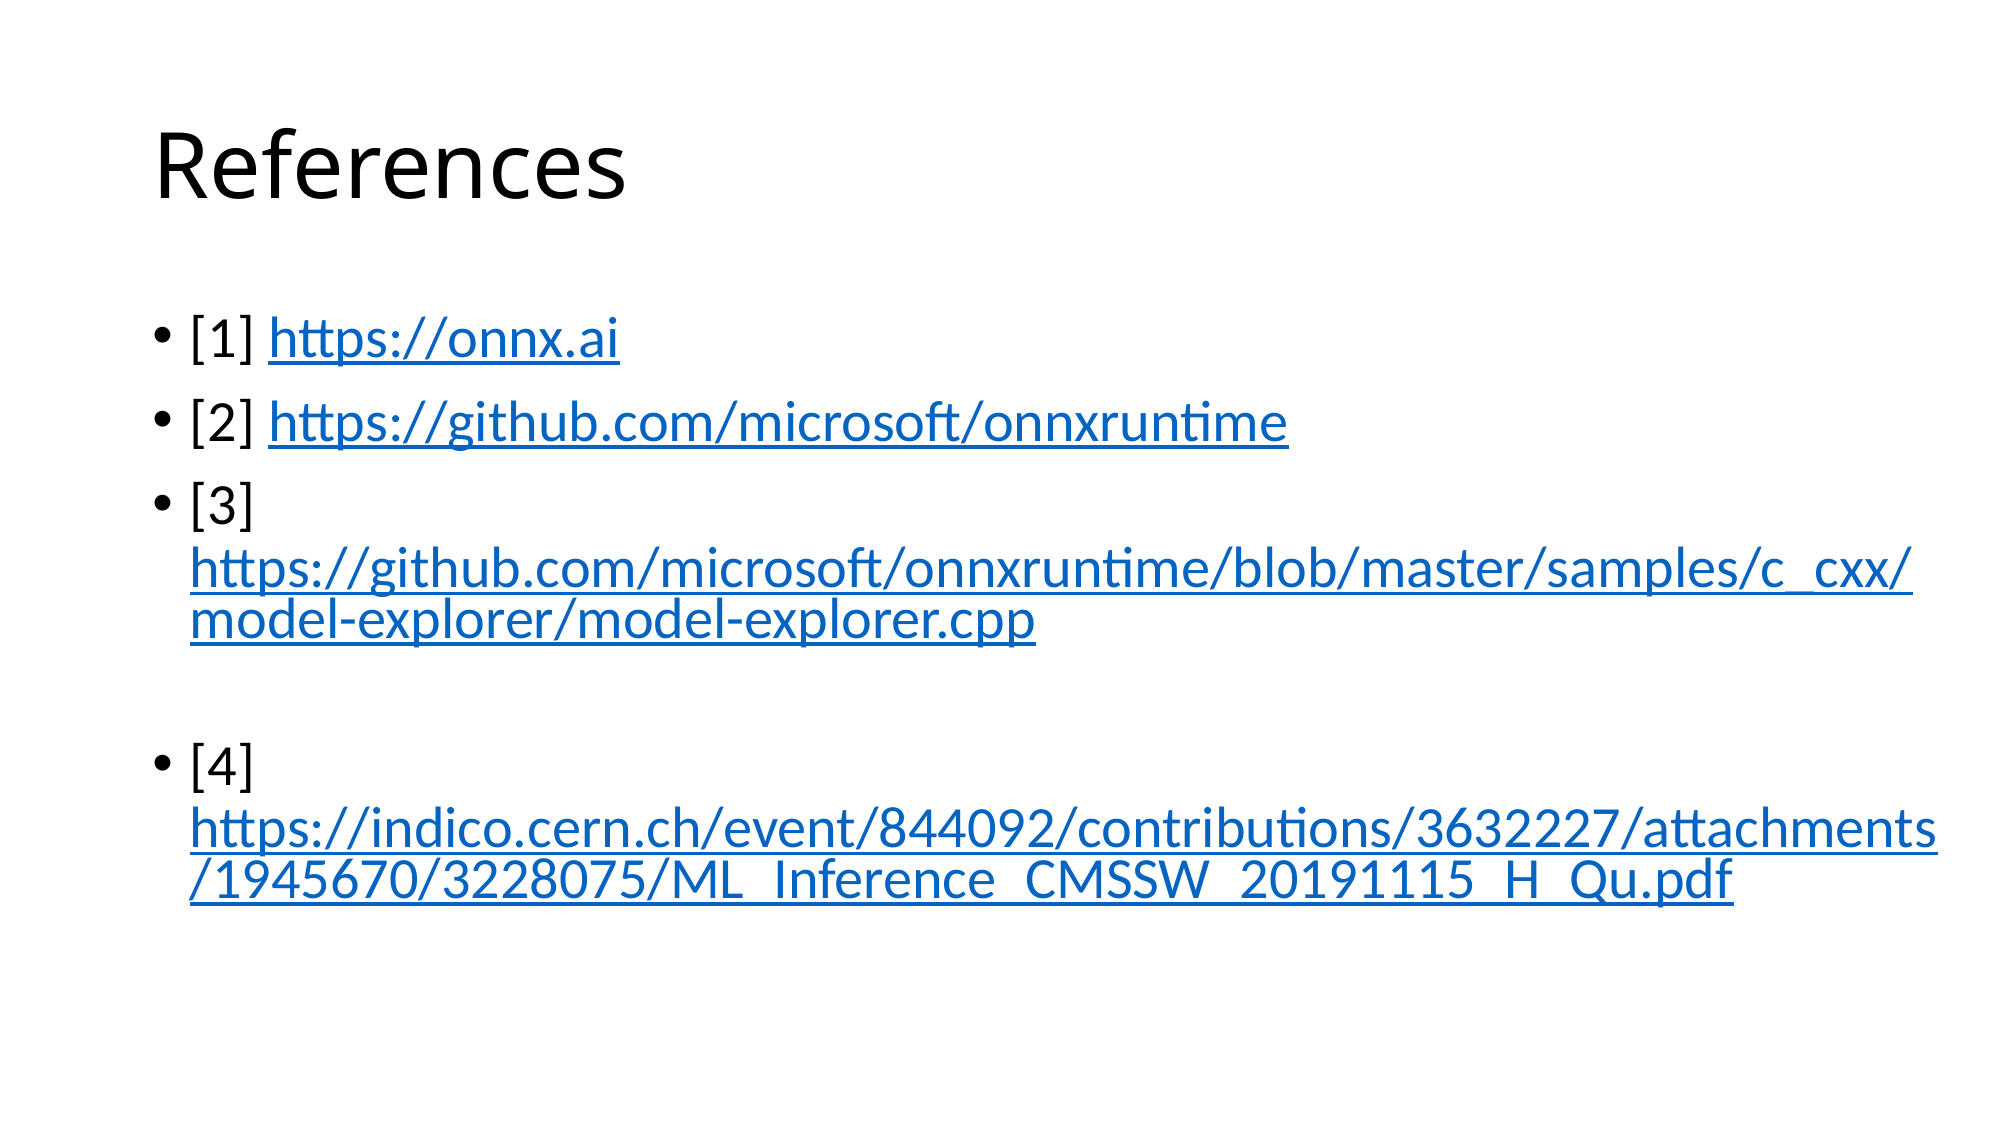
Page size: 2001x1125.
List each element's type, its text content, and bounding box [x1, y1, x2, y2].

list [1] https://onnx.ai [2] https://github.com/microsoft/onnxruntime [3] https://github.com/microsoft/onnxruntime/blob/master/samples/c_cxx/model-explorer/model-explorer.cpp [4] https://indico.cern.ch/event/844092/contributions/3632227/attachments/1945670/3228075/ML_Inference_CMSSW_20191115_H_Qu.pdf [137, 299, 1968, 1014]
title References [137, 59, 1863, 278]
